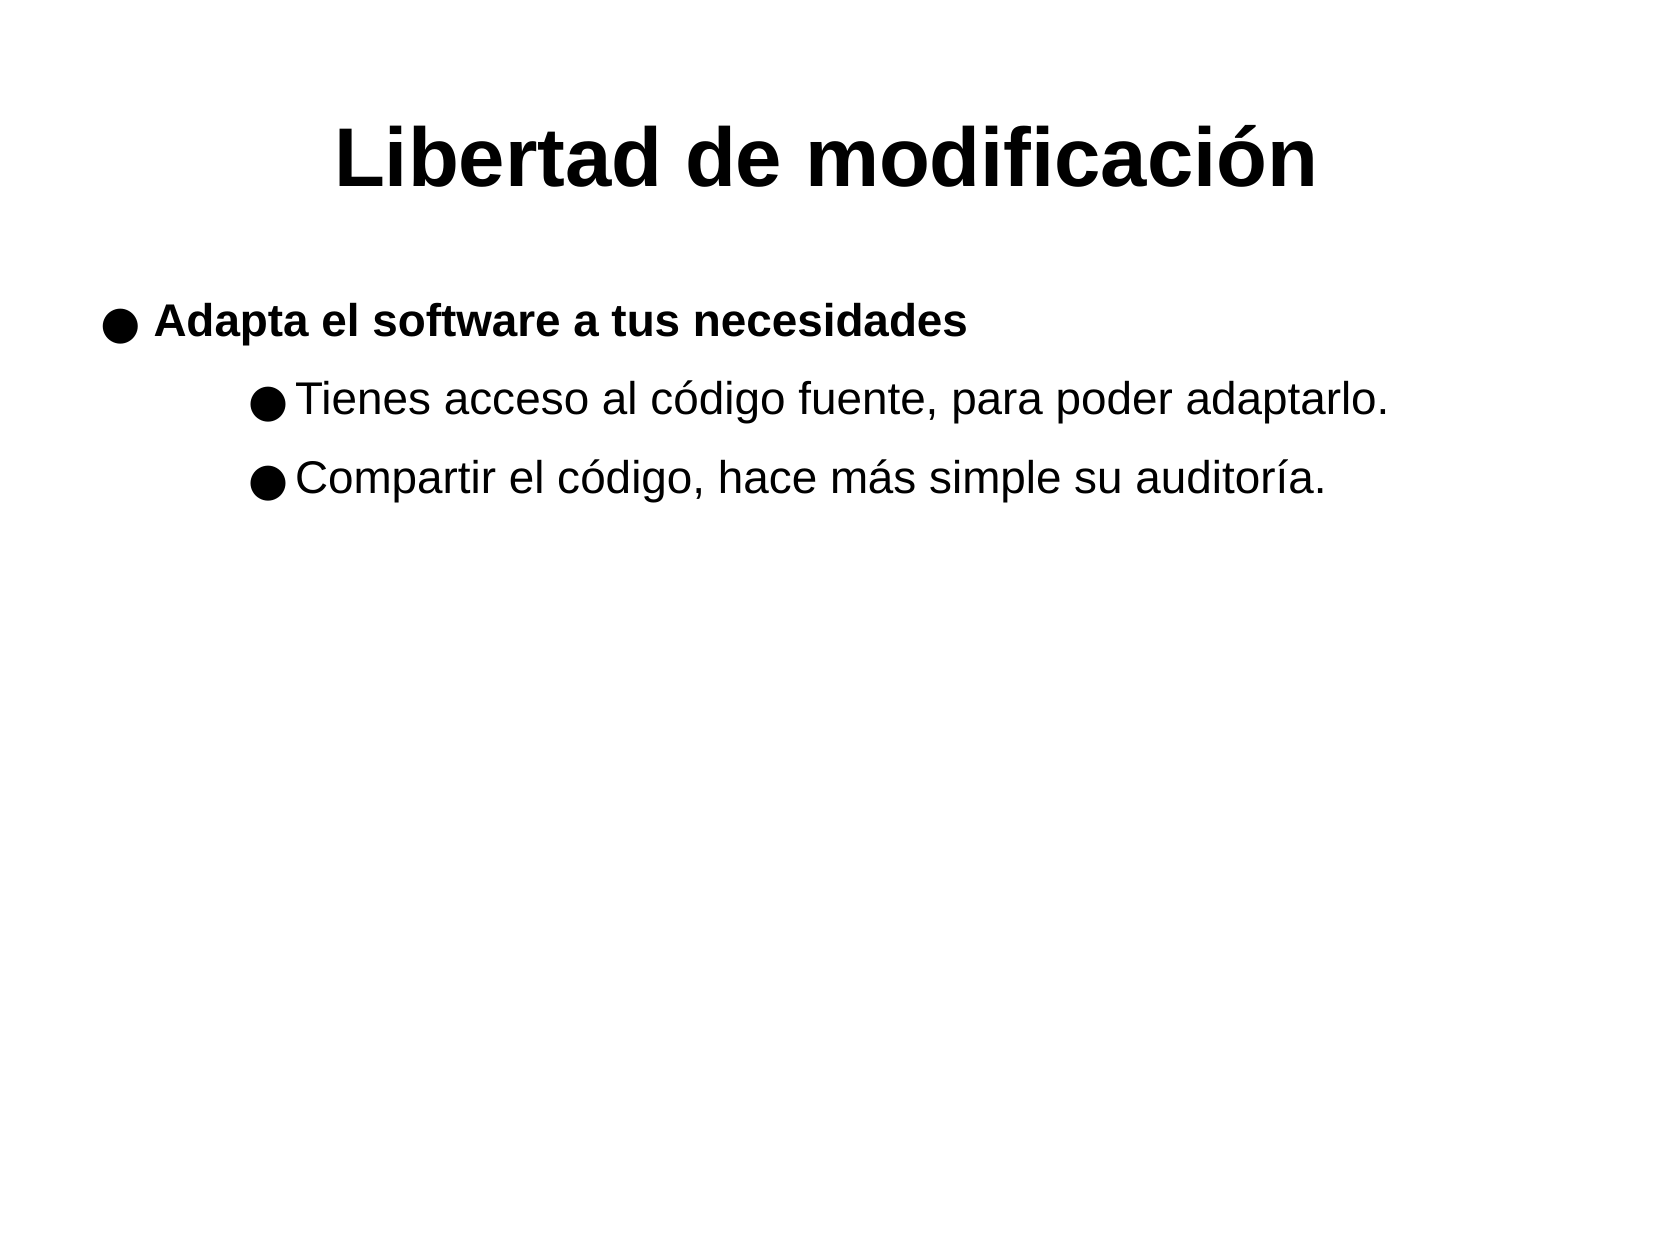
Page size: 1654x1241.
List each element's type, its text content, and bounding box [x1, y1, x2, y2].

text_box Adapta el software a tus necesidades Tienes acceso al código fuente, para poder adaptarlo. Compartir el código, hace más simple su auditoría. [82, 290, 1571, 1010]
text_box Libertad de modificación [82, 49, 1571, 257]
